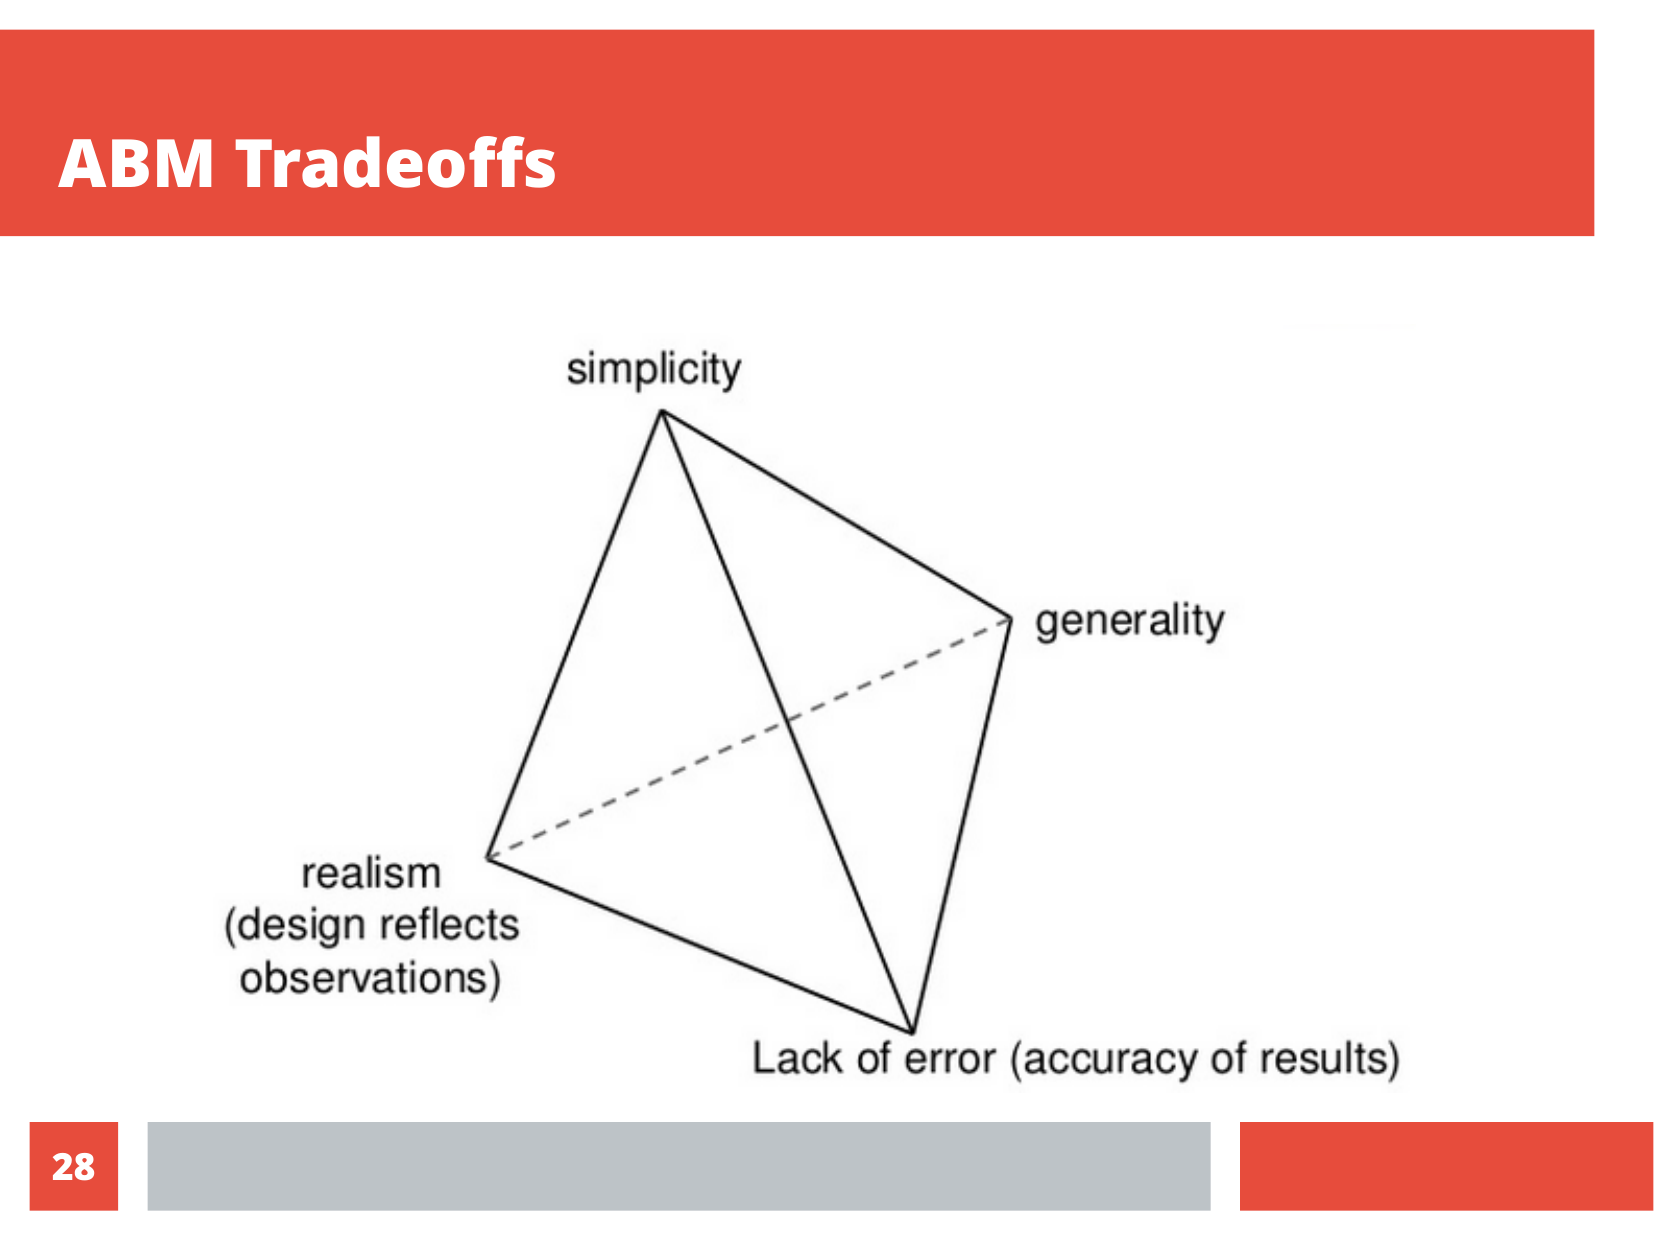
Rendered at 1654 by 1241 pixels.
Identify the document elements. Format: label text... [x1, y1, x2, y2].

picture [208, 324, 1416, 1093]
title ABM Tradeoffs [59, 59, 1595, 207]
